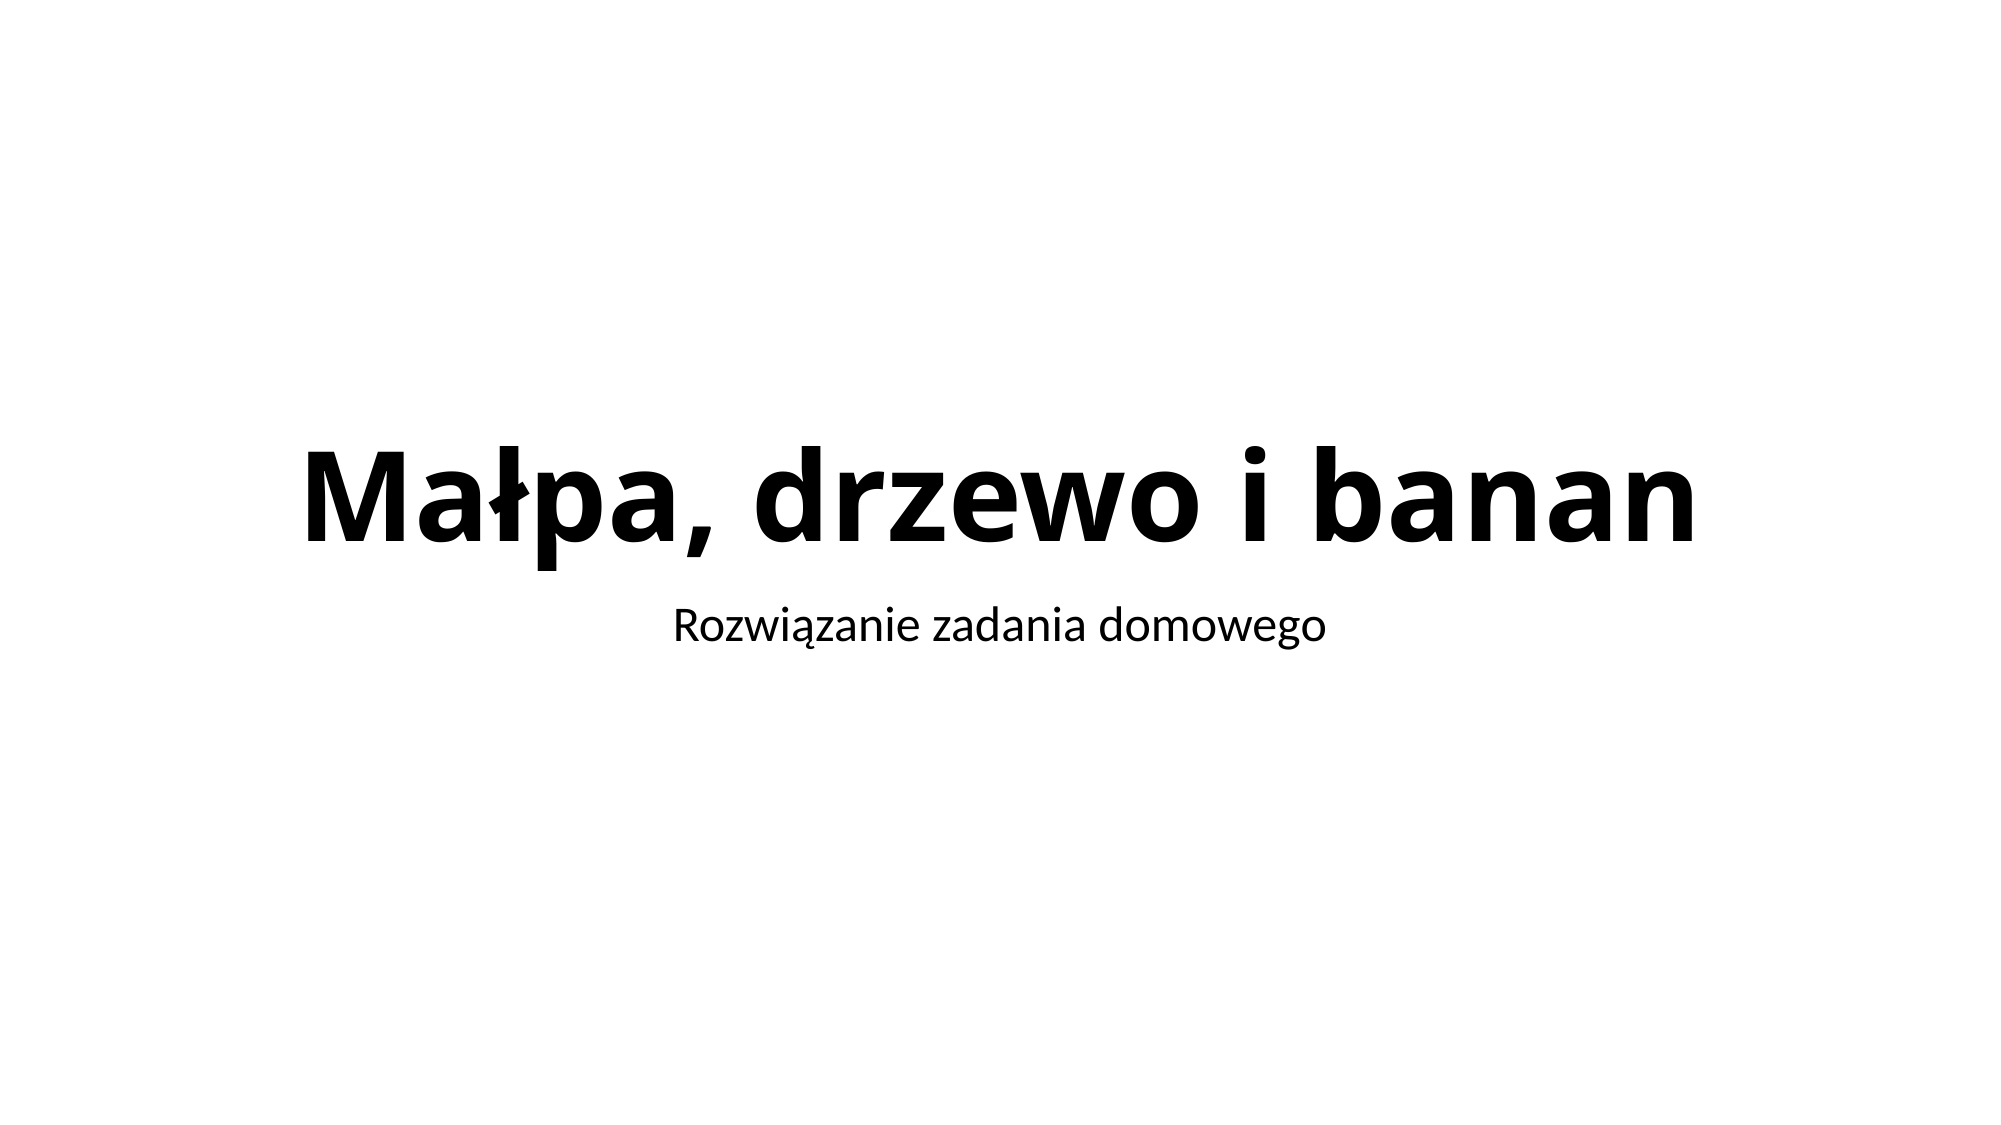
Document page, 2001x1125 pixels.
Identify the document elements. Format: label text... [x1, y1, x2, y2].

subtitle Rozwiązanie zadania domowego [249, 590, 1750, 863]
title Małpa, drzewo i banan [249, 184, 1750, 576]
